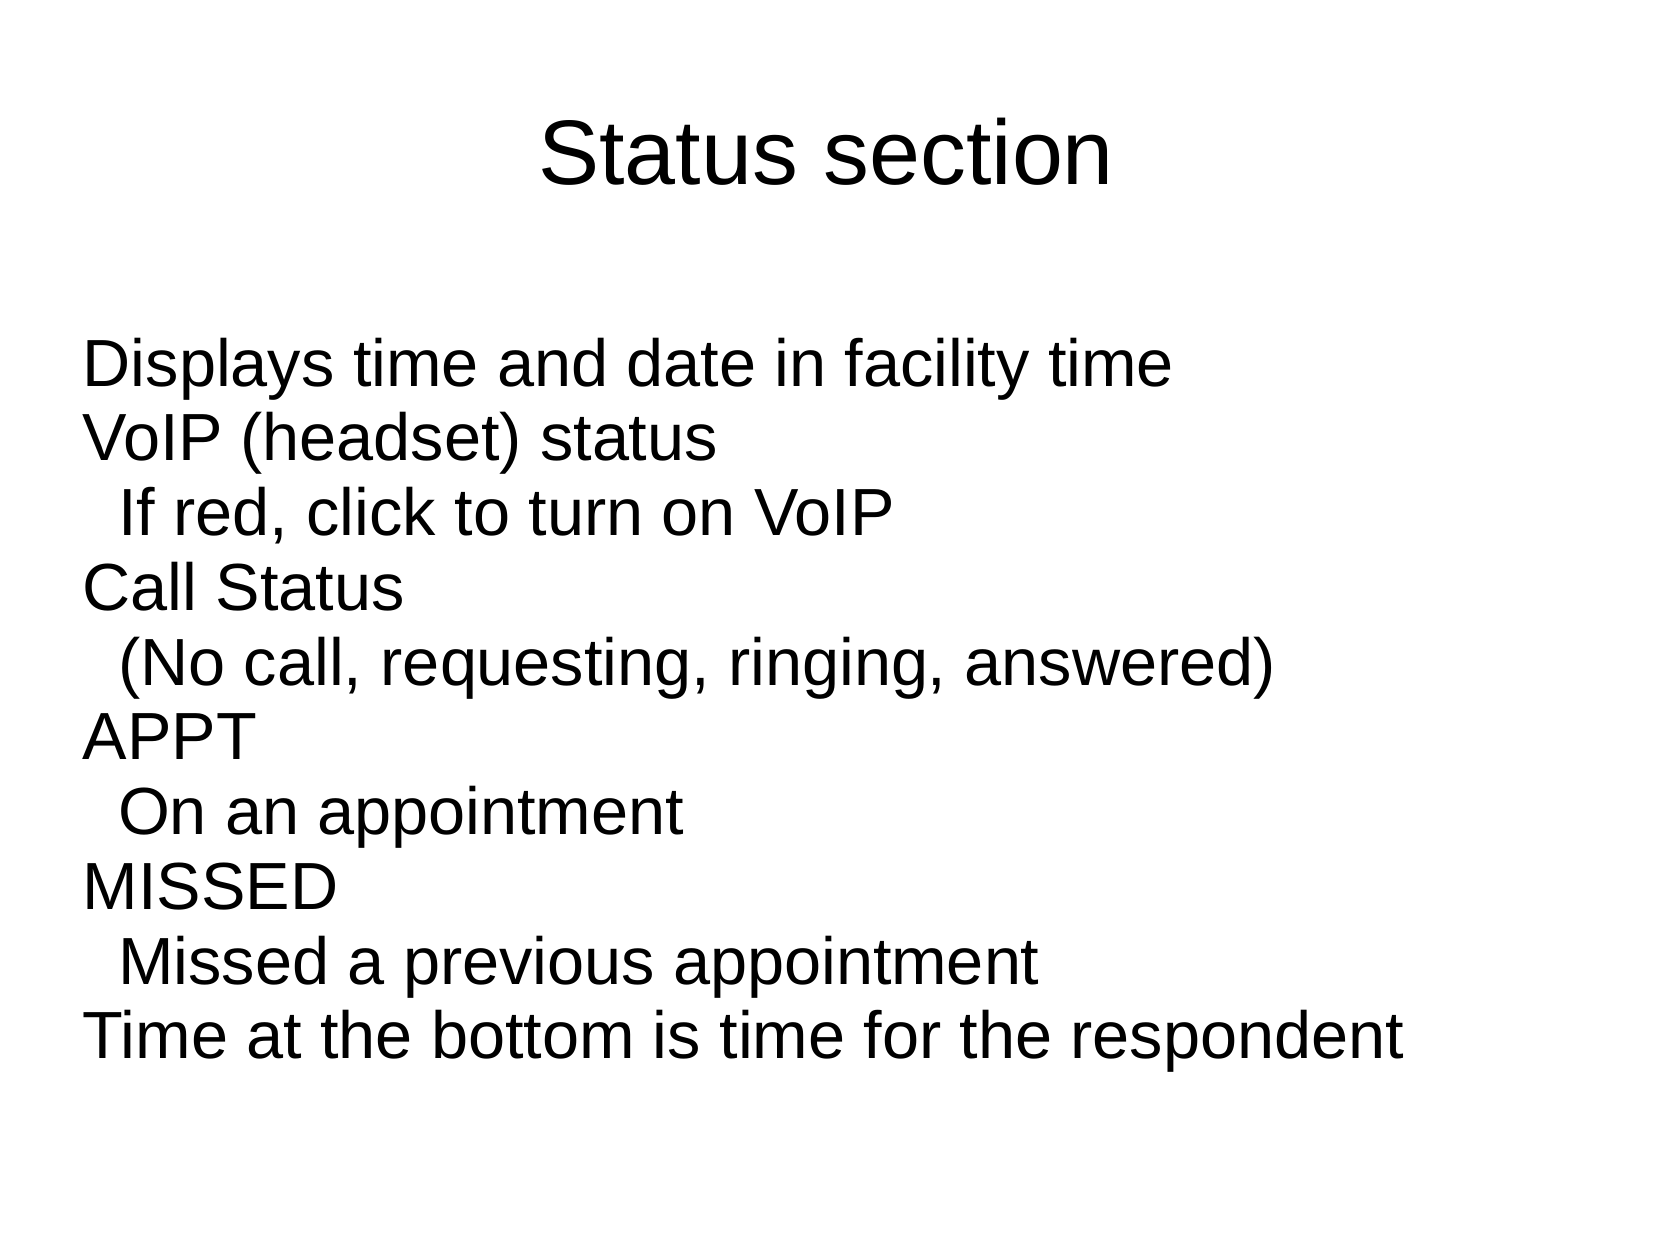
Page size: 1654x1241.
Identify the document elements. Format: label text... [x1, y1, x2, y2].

subtitle Displays time and date in facility time VoIP (headset) status If red, click to turn on VoIP Call Status (No call, requesting, ringing, answered) APPT On an appointment MISSED Missed a previous appointment Time at the bottom is time for the respondent [82, 297, 1571, 1102]
title Status section [82, 49, 1571, 257]
